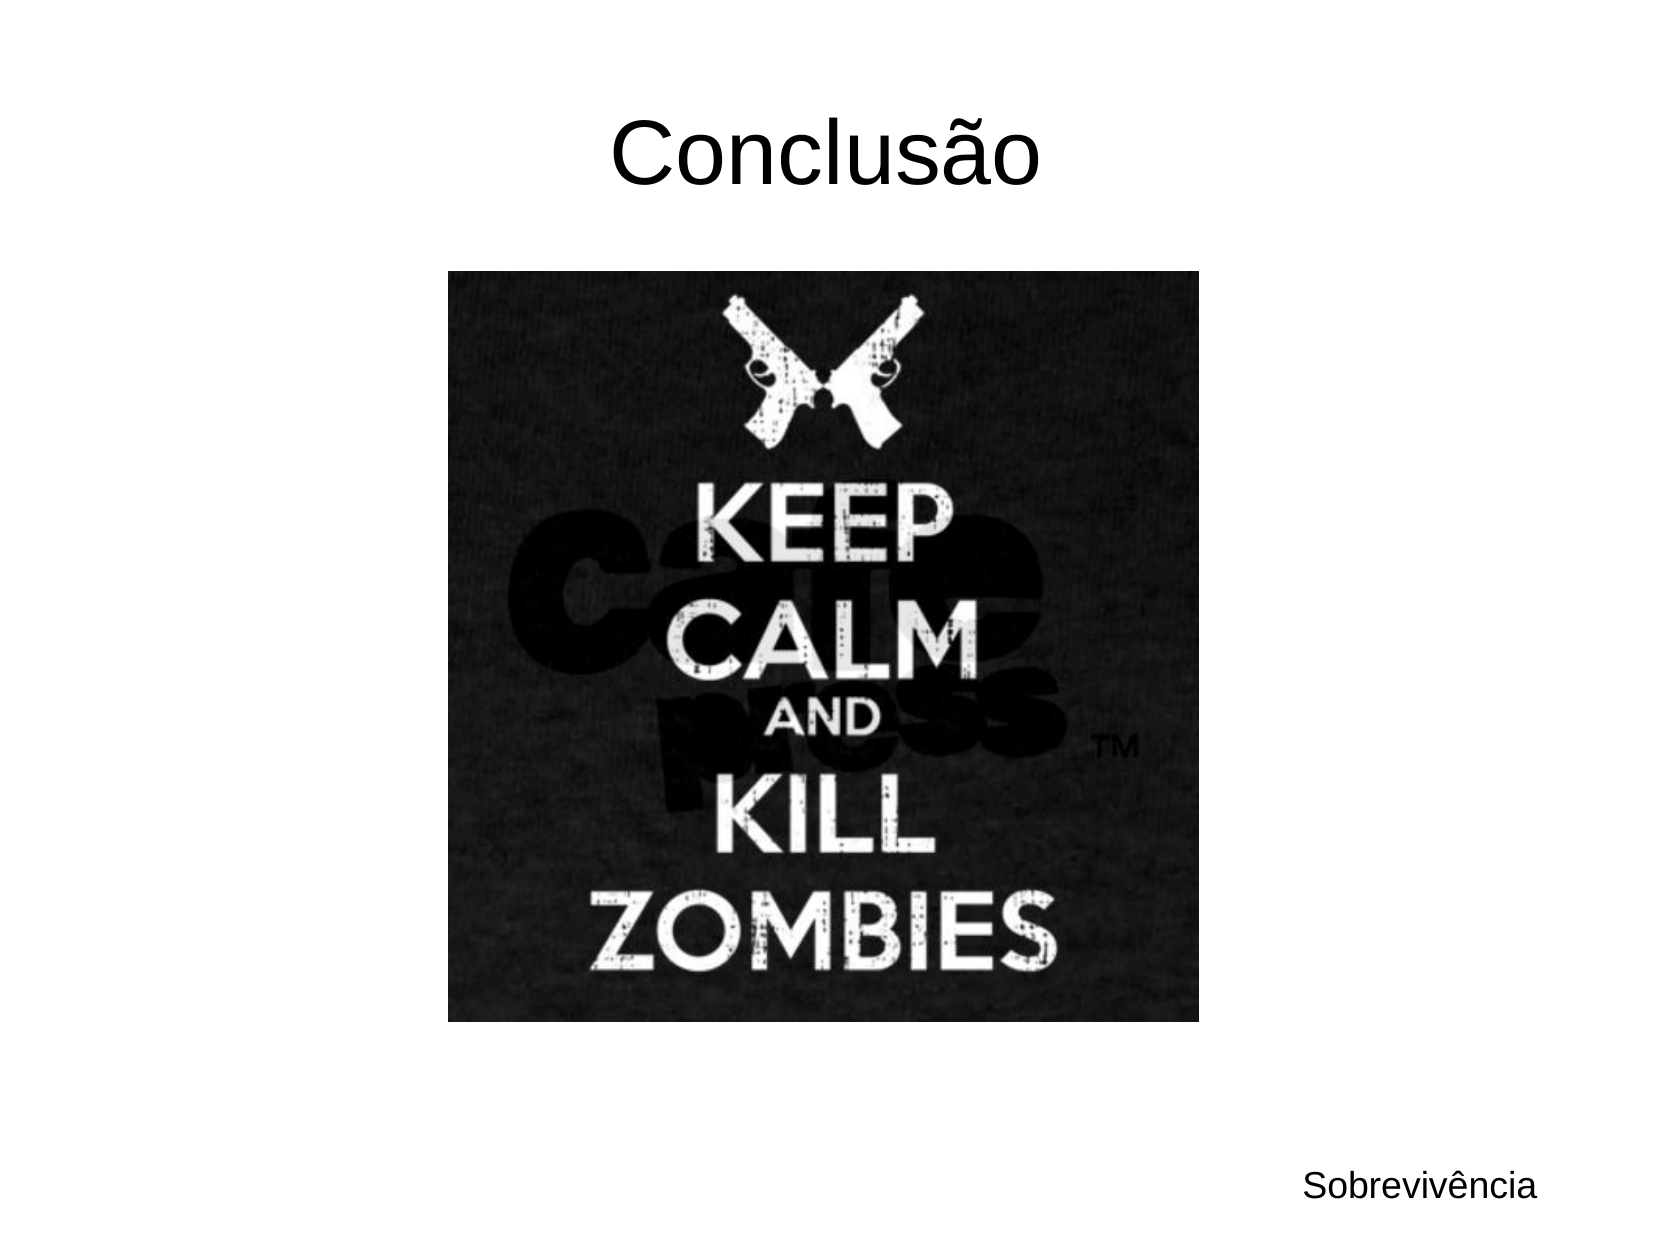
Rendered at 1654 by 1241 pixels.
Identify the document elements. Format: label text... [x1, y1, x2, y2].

picture [448, 271, 1199, 1022]
title Conclusão [82, 49, 1571, 257]
text_box Sobrevivência [1287, 1157, 1552, 1215]
